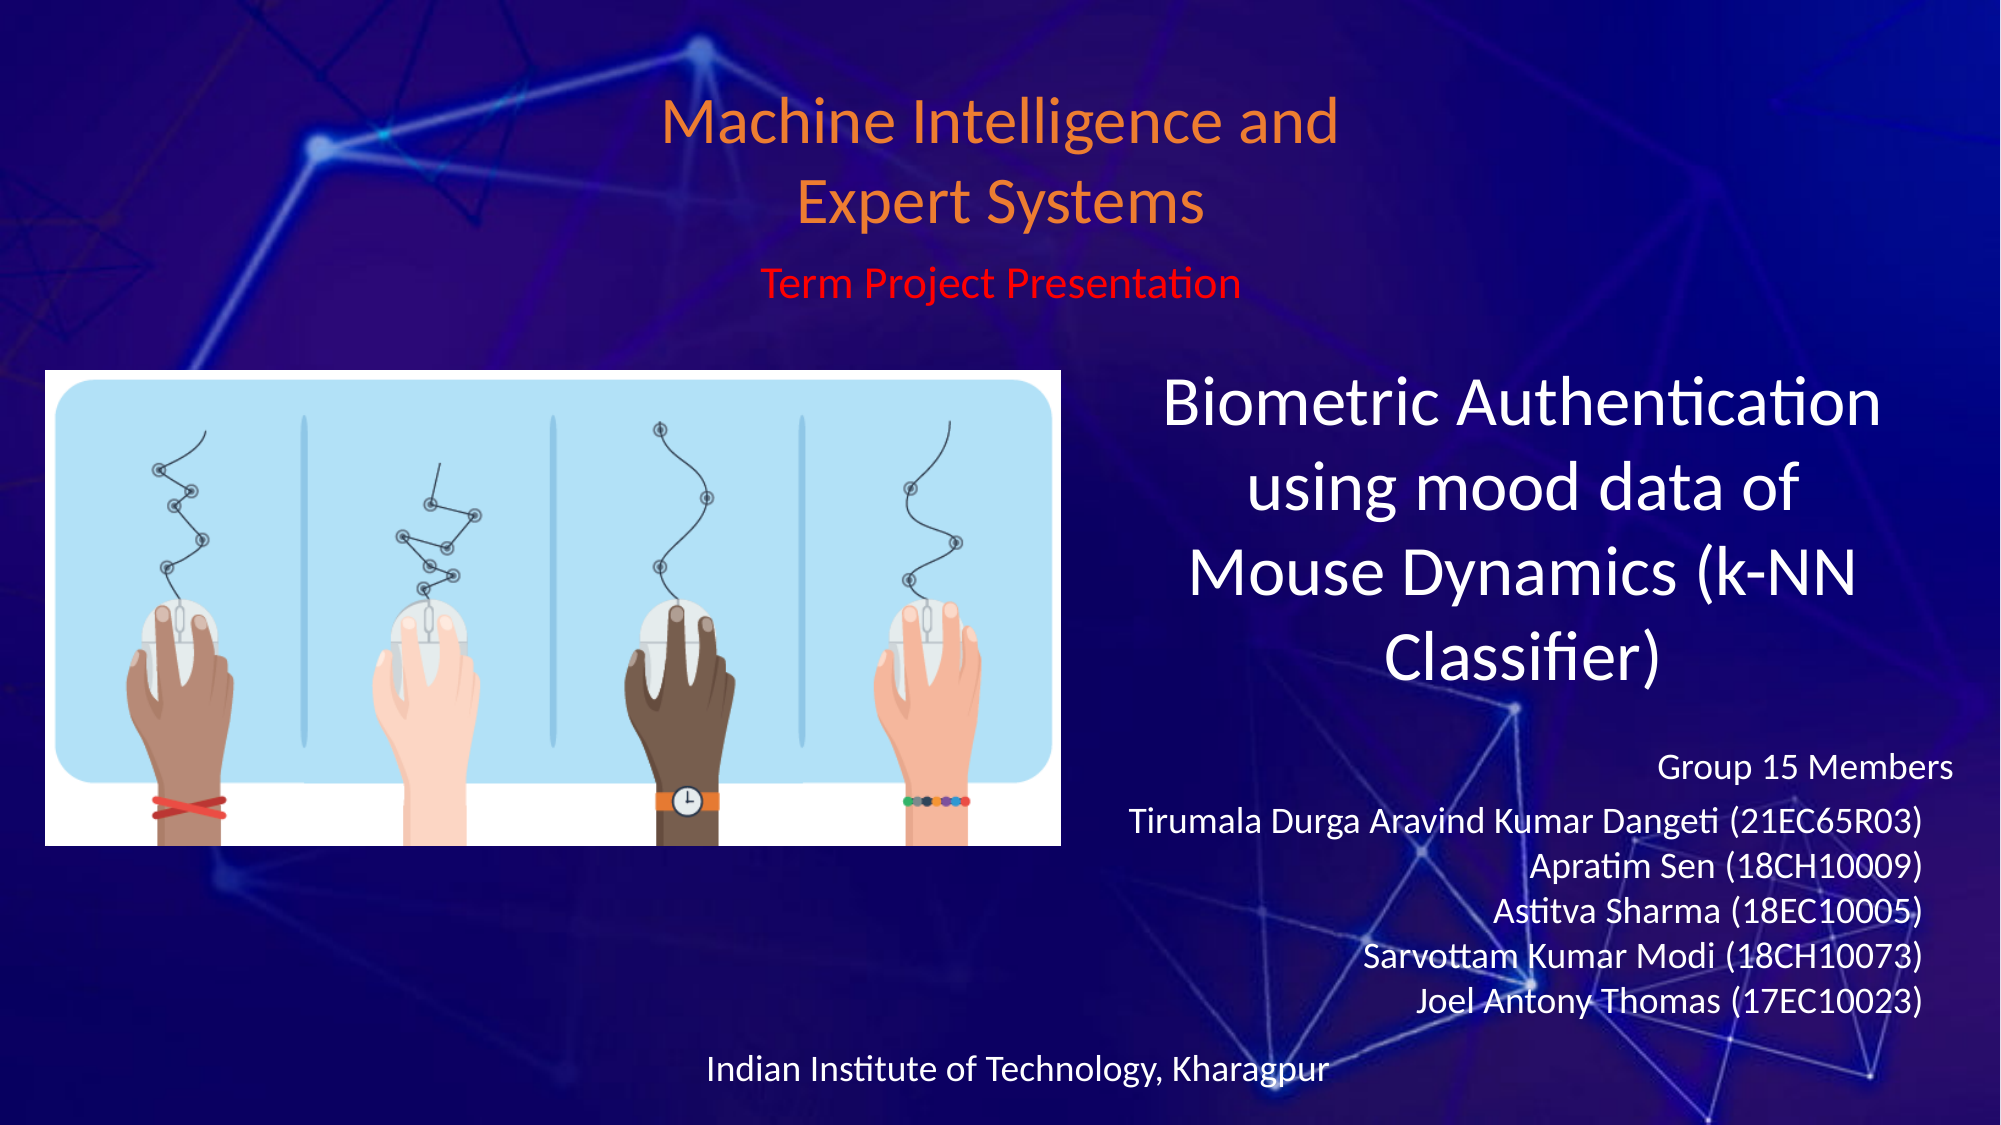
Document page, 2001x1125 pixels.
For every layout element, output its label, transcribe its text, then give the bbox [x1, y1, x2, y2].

picture [45, 370, 1061, 846]
text_box Biometric Authentication using mood data of Mouse Dynamics (k-NN Classifier) [1135, 347, 1912, 706]
text_box Group 15 Members [1642, 734, 2000, 795]
text_box Term Project Presentation [745, 245, 1314, 317]
text_box Machine Intelligence and Expert Systems [600, 69, 1402, 246]
text_box Indian Institute of Technology, Kharagpur [691, 1036, 1560, 1097]
text_box Tirumala Durga Aravind Kumar Dangeti (21EC65R03) Apratim Sen (18CH10009) Astitva Sharma (18EC10005) Sarvottam Kumar Modi (18CH10073) Joel Antony Thomas (17EC10023) [1113, 788, 1970, 1033]
